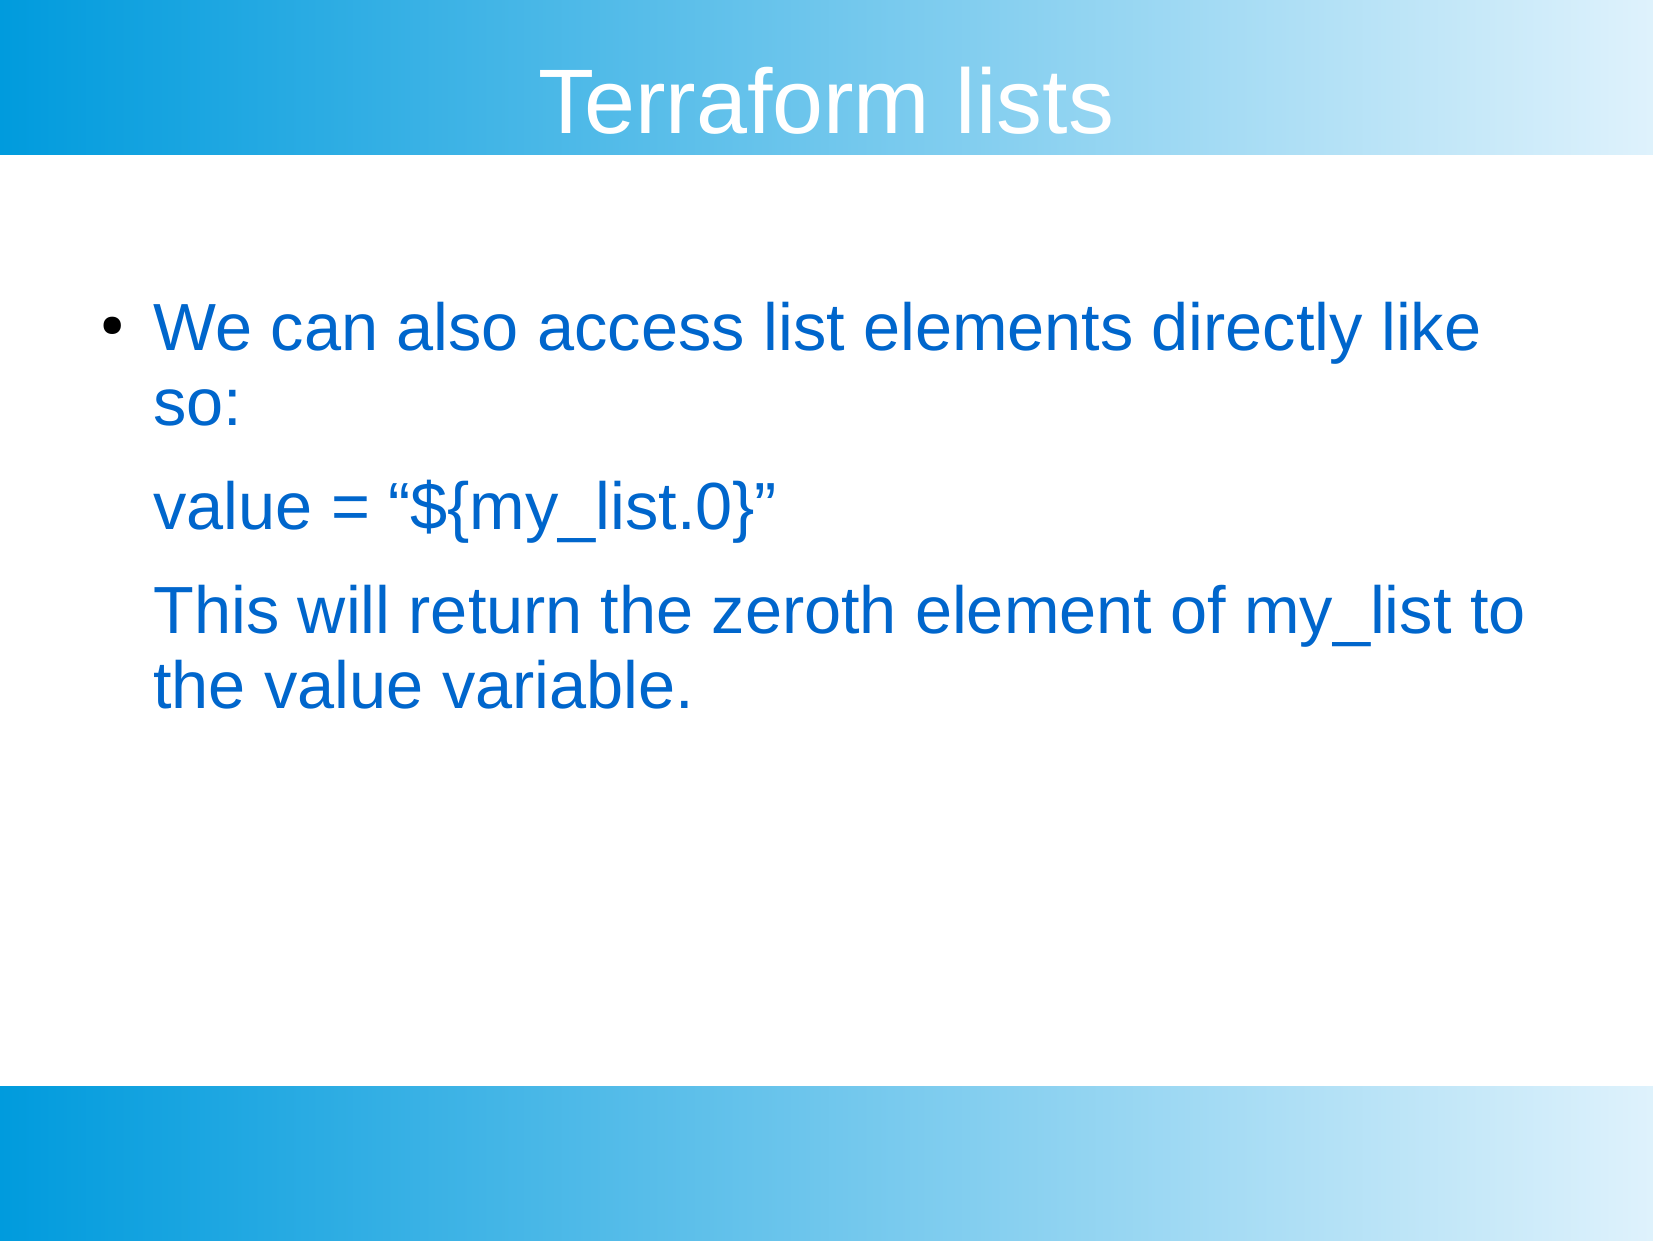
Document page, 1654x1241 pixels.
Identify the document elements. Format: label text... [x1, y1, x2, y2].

list We can also access list elements directly like so: value = “${my_list.0}” This will return the zeroth element of my_list to the value variable. [82, 290, 1571, 1010]
title Terraform lists [82, 49, 1571, 155]
